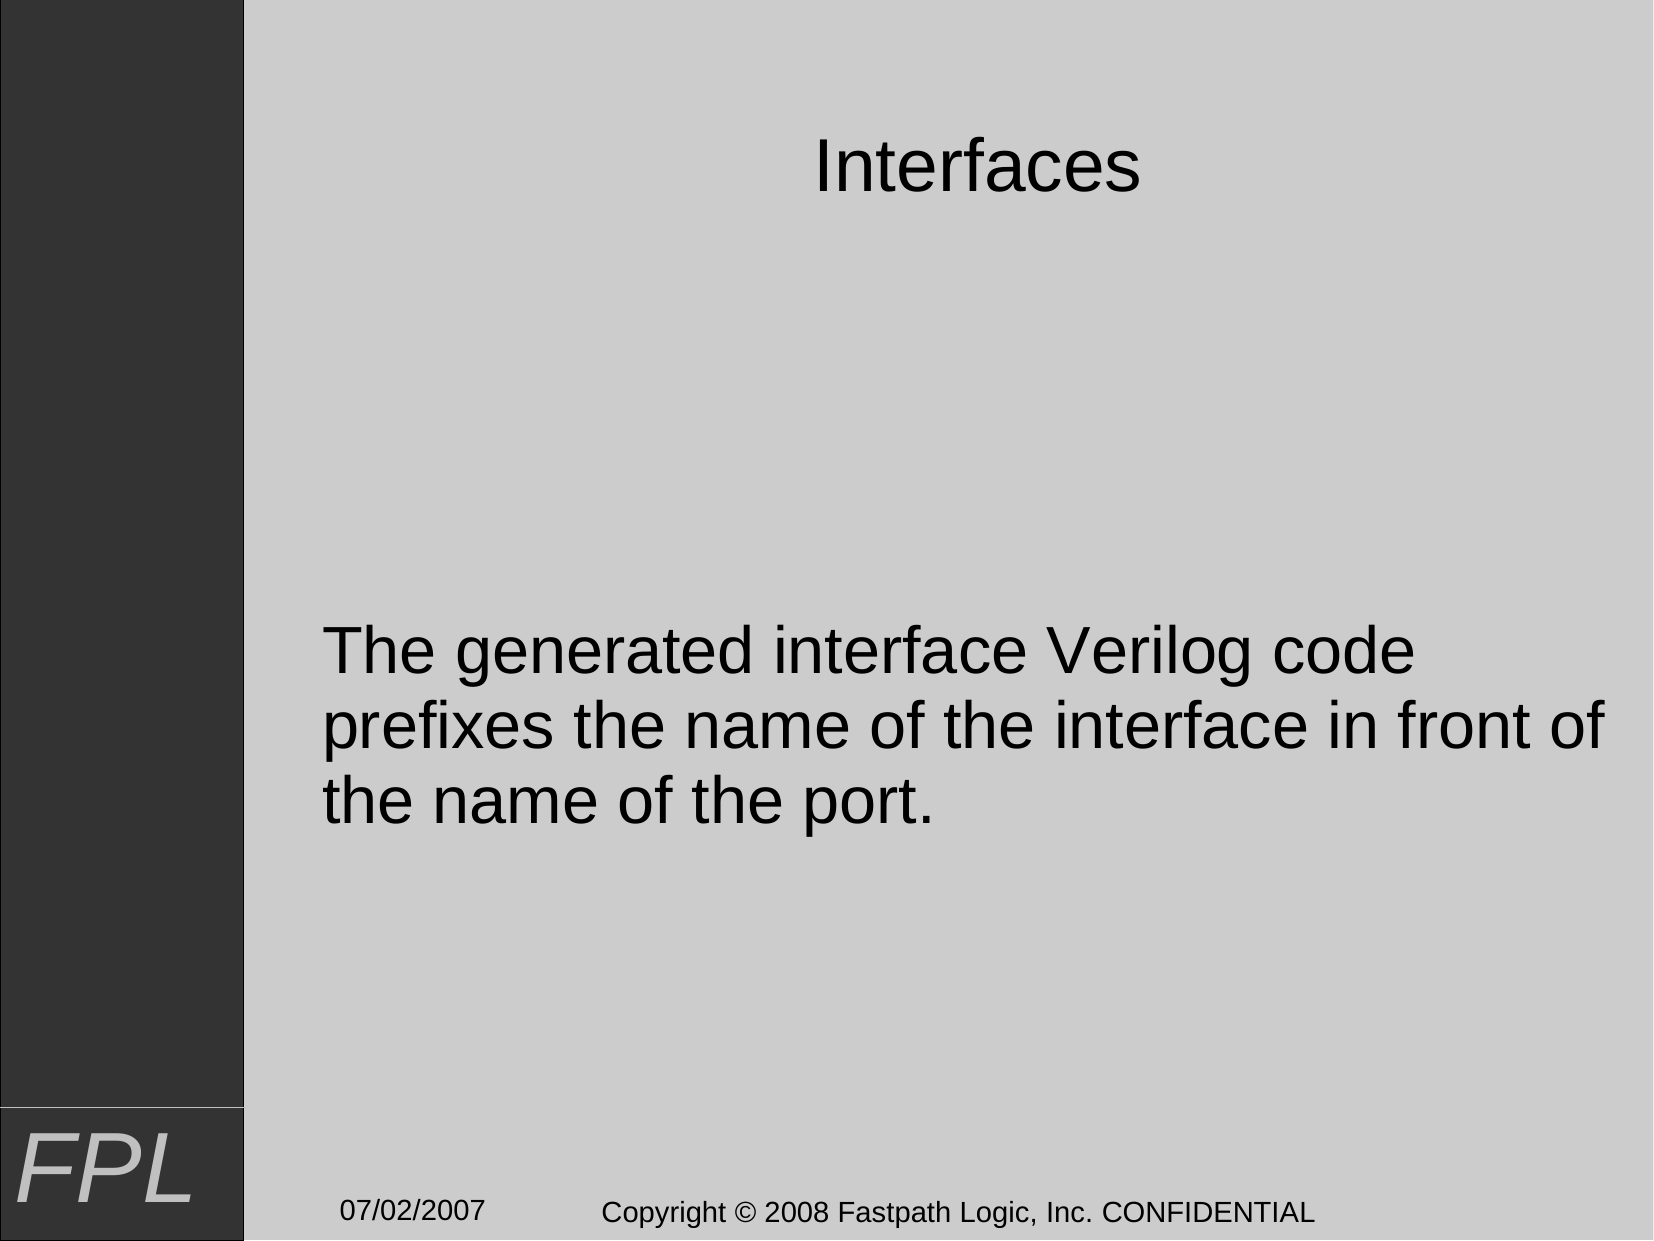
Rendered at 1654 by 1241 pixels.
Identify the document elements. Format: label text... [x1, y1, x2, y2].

subtitle The generated interface Verilog code prefixes the name of the interface in front of the name of the port. [322, 272, 1635, 1179]
title Interfaces [427, 57, 1530, 272]
